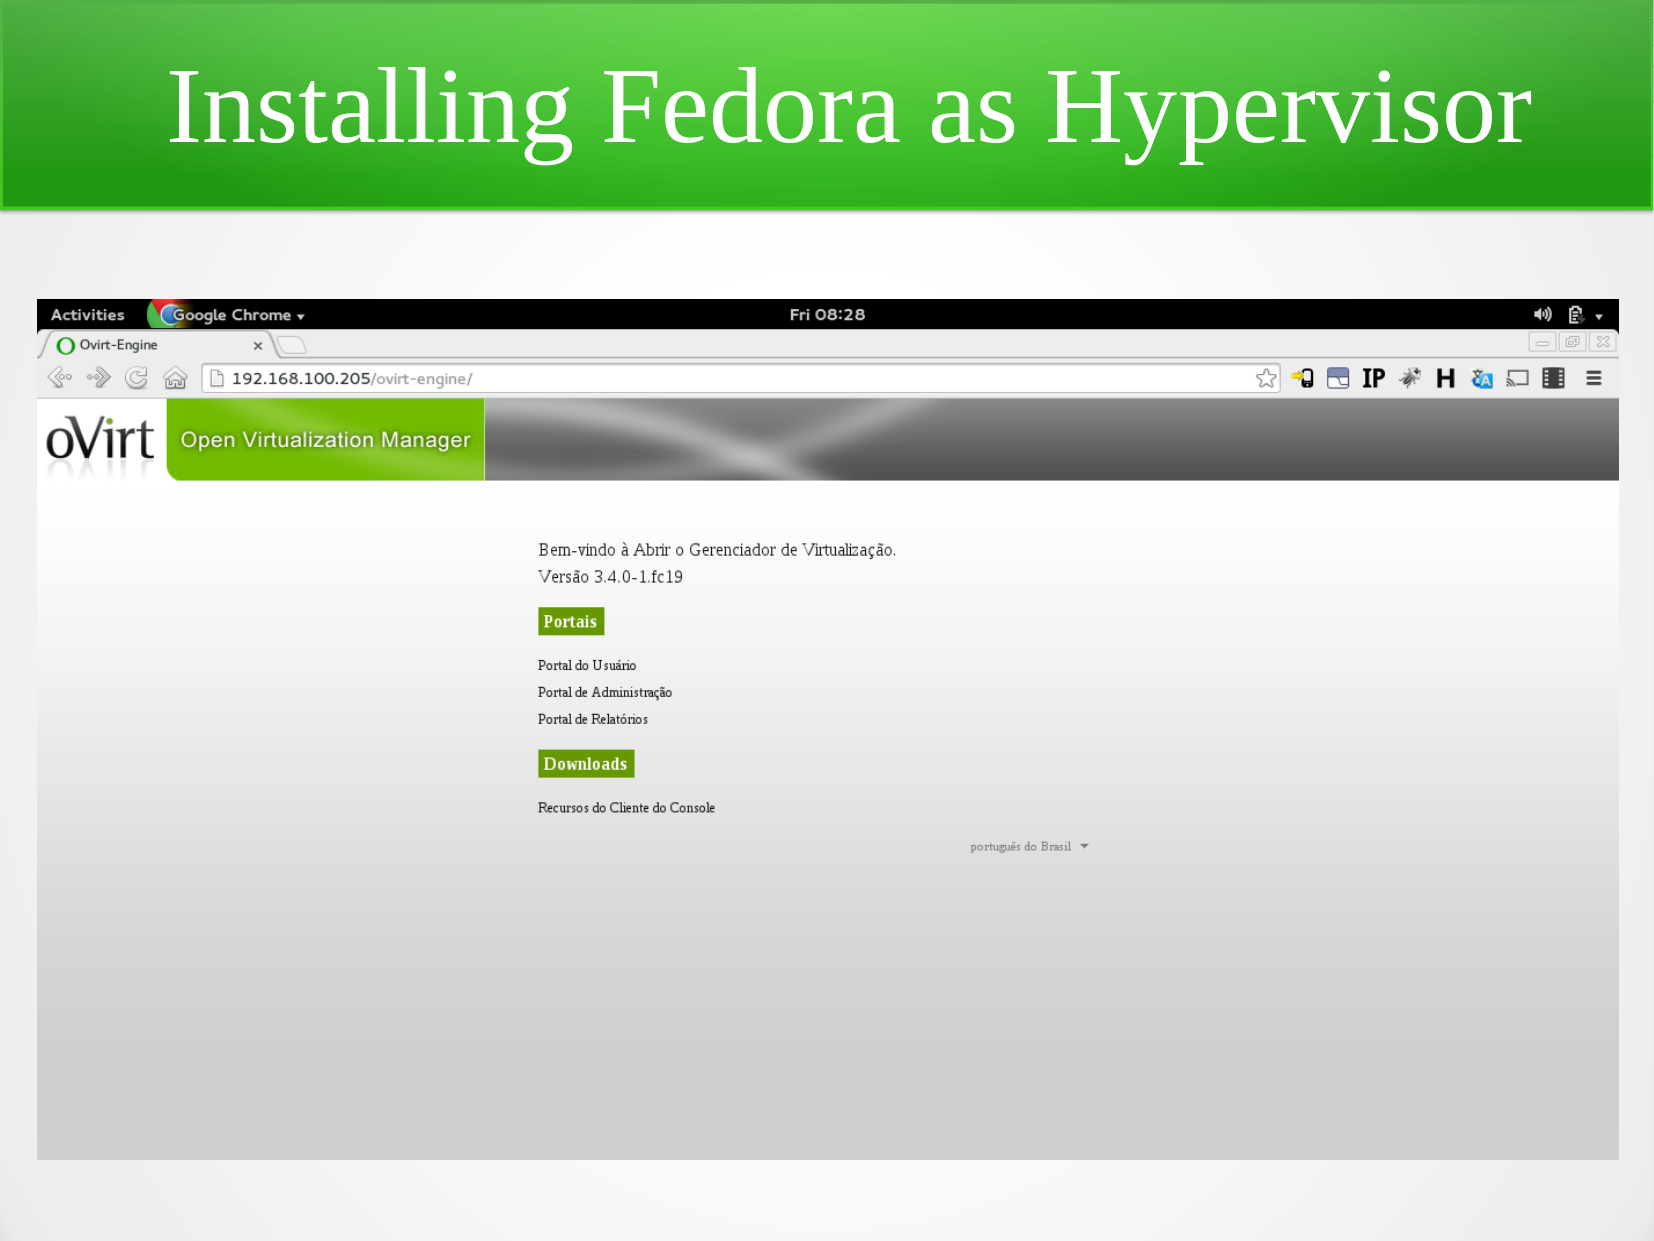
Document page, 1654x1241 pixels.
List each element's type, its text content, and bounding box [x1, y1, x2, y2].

picture [37, 299, 1619, 1160]
title Installing Fedora as Hypervisor [86, 11, 1576, 200]
